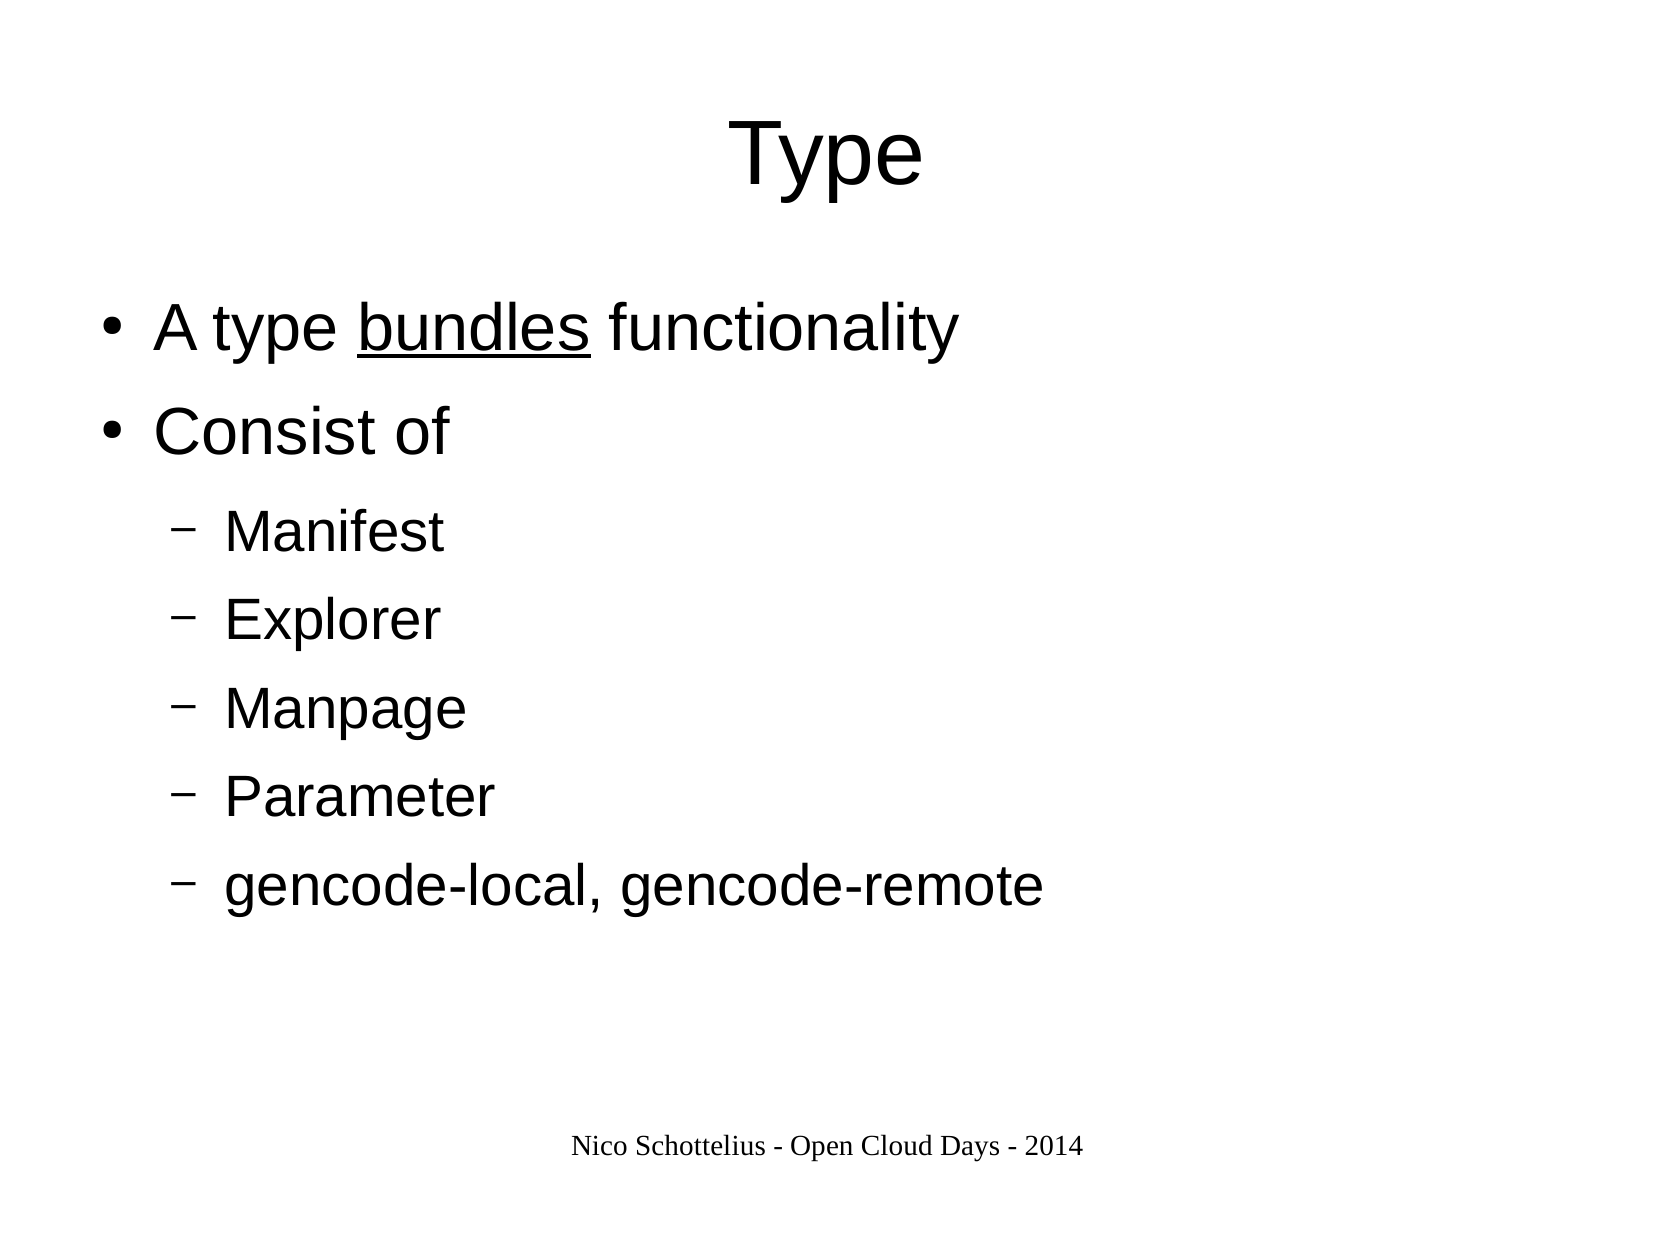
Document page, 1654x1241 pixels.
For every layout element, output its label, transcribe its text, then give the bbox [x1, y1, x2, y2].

list A type bundles functionality Consist of Manifest Explorer Manpage Parameter gencode-local, gencode-remote [82, 290, 1538, 1020]
title Type [82, 49, 1571, 257]
